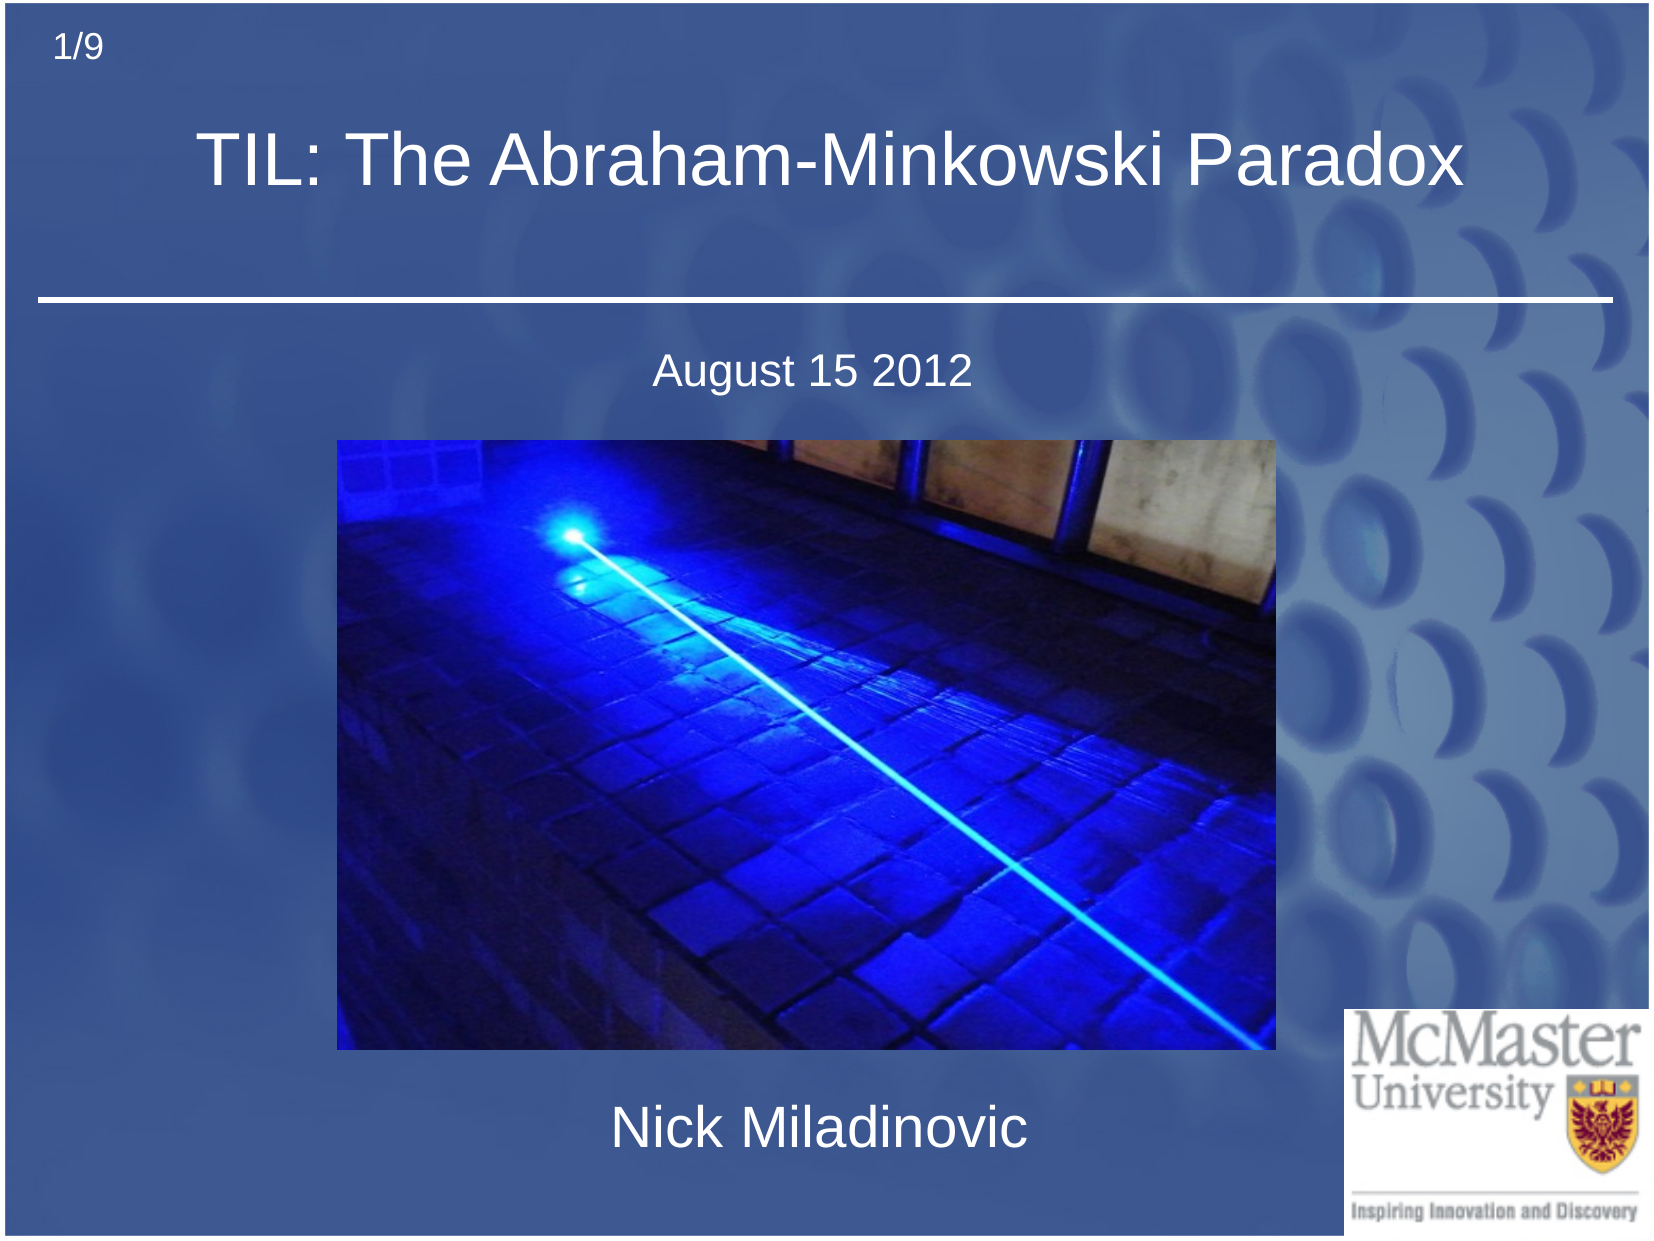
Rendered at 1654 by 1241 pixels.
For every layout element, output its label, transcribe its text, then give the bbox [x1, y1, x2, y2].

text_box Nick Miladinovic [262, 1087, 1313, 1233]
text_box August 15 2012 [637, 337, 1388, 404]
picture [0, 0, 1654, 1241]
text_box 1/9 [37, 18, 147, 76]
title TIL: The Abraham-Minkowski Paradox [49, 55, 1613, 263]
